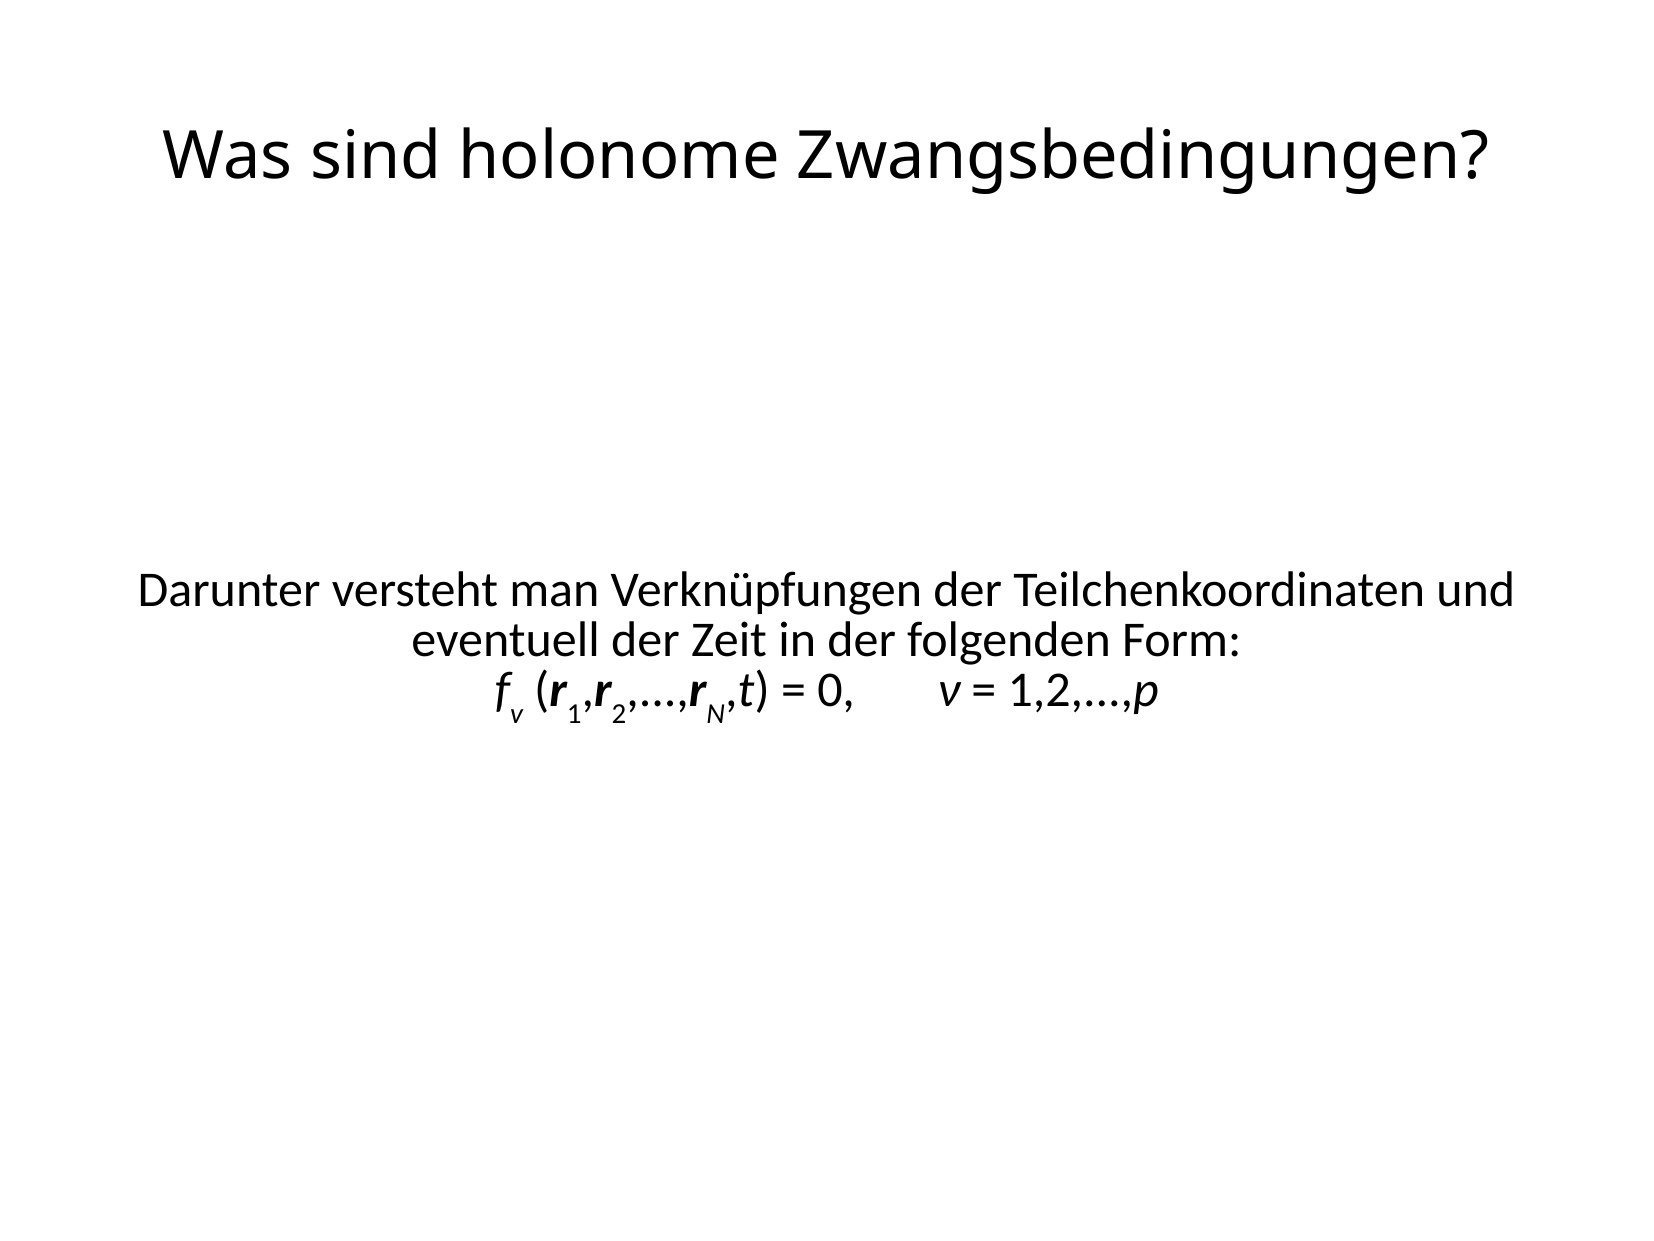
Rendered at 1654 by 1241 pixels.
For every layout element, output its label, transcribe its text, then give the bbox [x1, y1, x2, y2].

subtitle Darunter versteht man Verknüpfungen der Teilchenkoordinaten und eventuell der Zeit in der folgenden Form: fv (r1,r2,...,rN,t) = 0, ν = 1,2,...,p [82, 290, 1571, 1010]
title Was sind holonome Zwangsbedingungen? [82, 49, 1571, 257]
